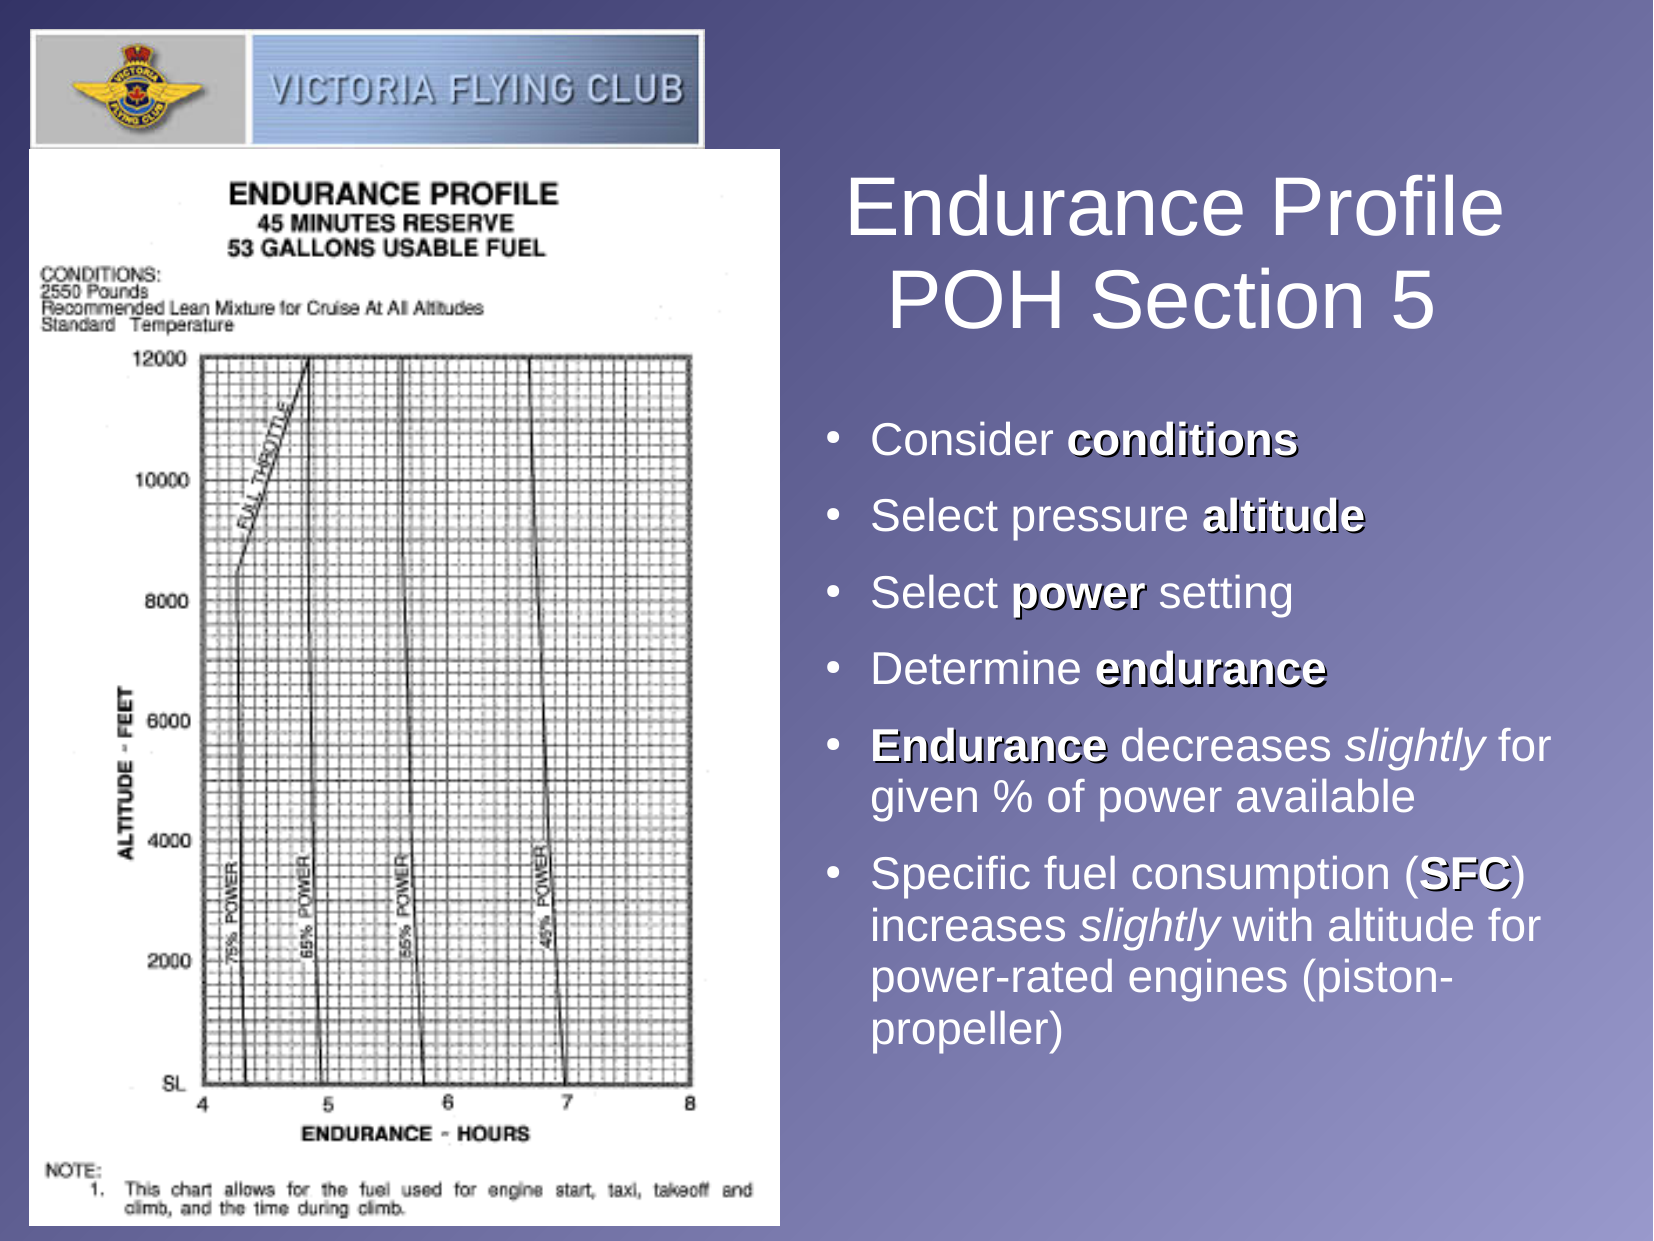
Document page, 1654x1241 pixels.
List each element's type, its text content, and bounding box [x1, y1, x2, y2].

picture [29, 29, 780, 1226]
list Consider conditions Select pressure altitude Select power setting Determine endurance Endurance decreases slightly for given % of power available Specific fuel consumption (SFC) increases slightly with altitude for power-rated engines (piston-propeller) [810, 413, 1621, 1058]
title Endurance Profile POH Section 5 [82, 150, 1571, 358]
